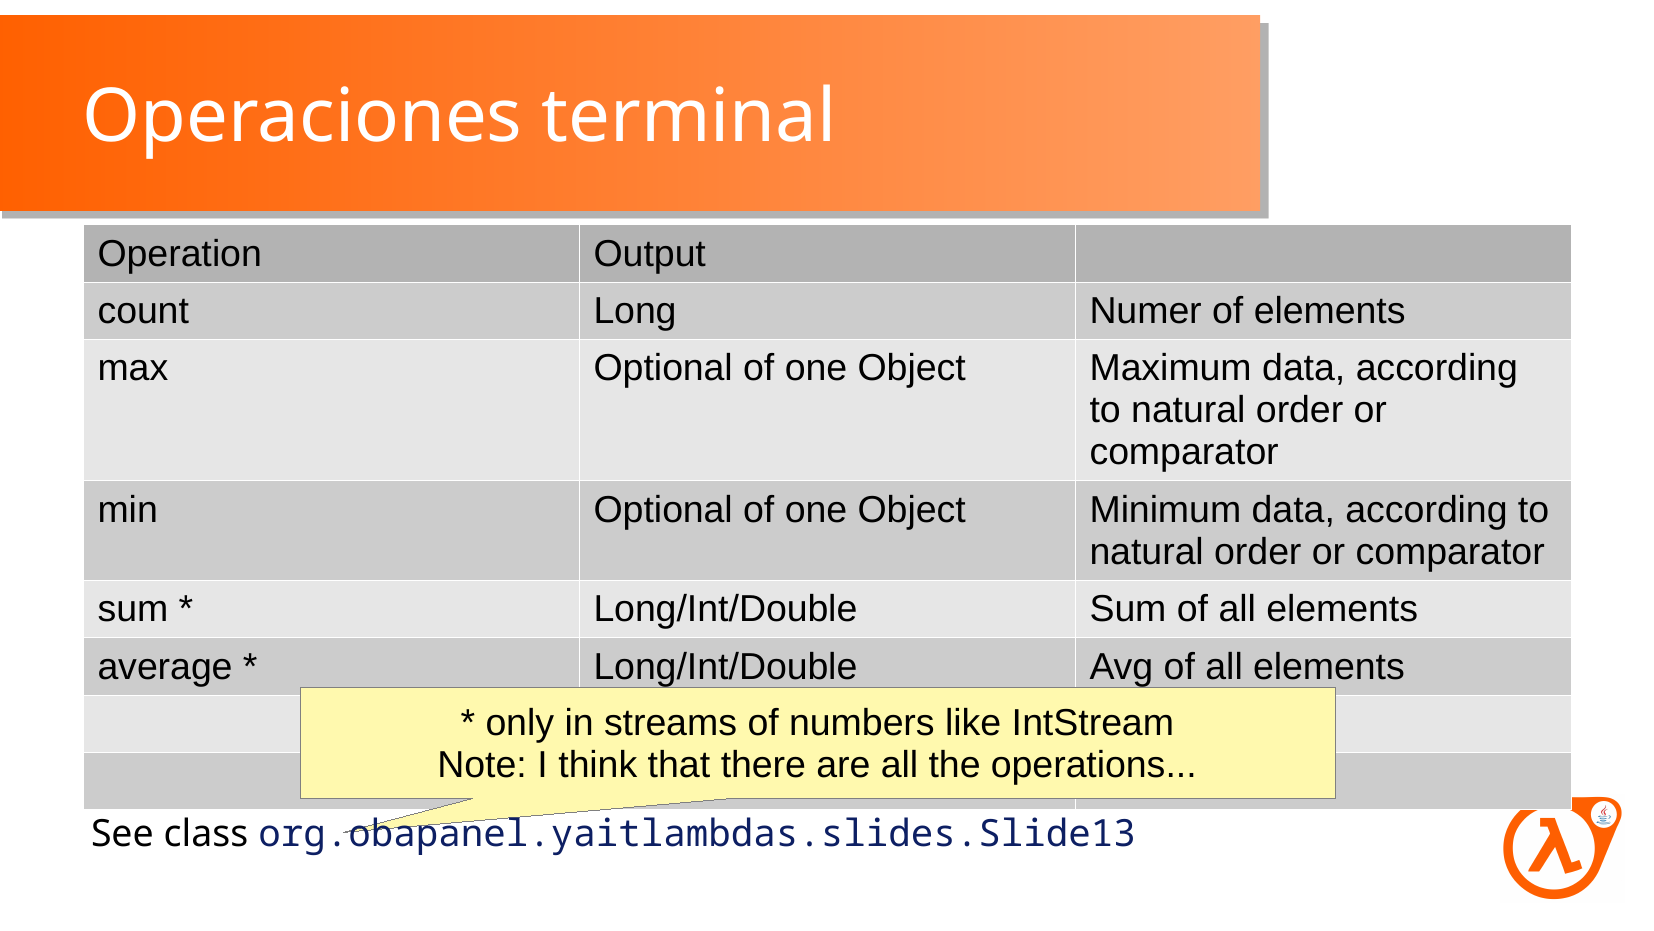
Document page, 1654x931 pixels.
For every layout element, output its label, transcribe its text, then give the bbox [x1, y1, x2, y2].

table_cell Minimum data, according to natural order or comparator [1076, 481, 1571, 580]
table_cell max [84, 340, 579, 480]
table_cell Optional of one Object [580, 340, 1075, 480]
table_cell count [84, 283, 579, 339]
text_box See class org.obapanel.yaitlambdas.slides.Slide13 [76, 798, 1129, 856]
table_cell [84, 753, 300, 798]
table_header Operation [84, 225, 579, 282]
table_cell Numer of elements [1076, 283, 1571, 339]
table_cell Avg of all elements [1076, 638, 1571, 695]
table_cell Optional of one Object [580, 481, 1075, 580]
table_cell sum * [84, 581, 579, 637]
table_cell Long/Int/Double [580, 638, 1075, 687]
table_cell [1129, 753, 1571, 809]
title Operaciones terminal [82, 35, 1235, 189]
table_header Output [580, 225, 1075, 282]
table_cell Long [580, 283, 1075, 339]
text_box * only in streams of numbers like IntStream Note: I think that there are all the operations... [300, 687, 1336, 799]
table_cell [84, 696, 300, 752]
table_cell Sum of all elements [1076, 581, 1571, 637]
picture [1500, 794, 1625, 903]
table_cell average * [84, 638, 579, 695]
table_cell Long/Int/Double [580, 581, 1075, 637]
table_cell [1336, 696, 1571, 752]
table_cell Maximum data, according to natural order or comparator [1076, 340, 1571, 480]
table_cell min [84, 481, 579, 580]
table_header [1076, 225, 1571, 282]
